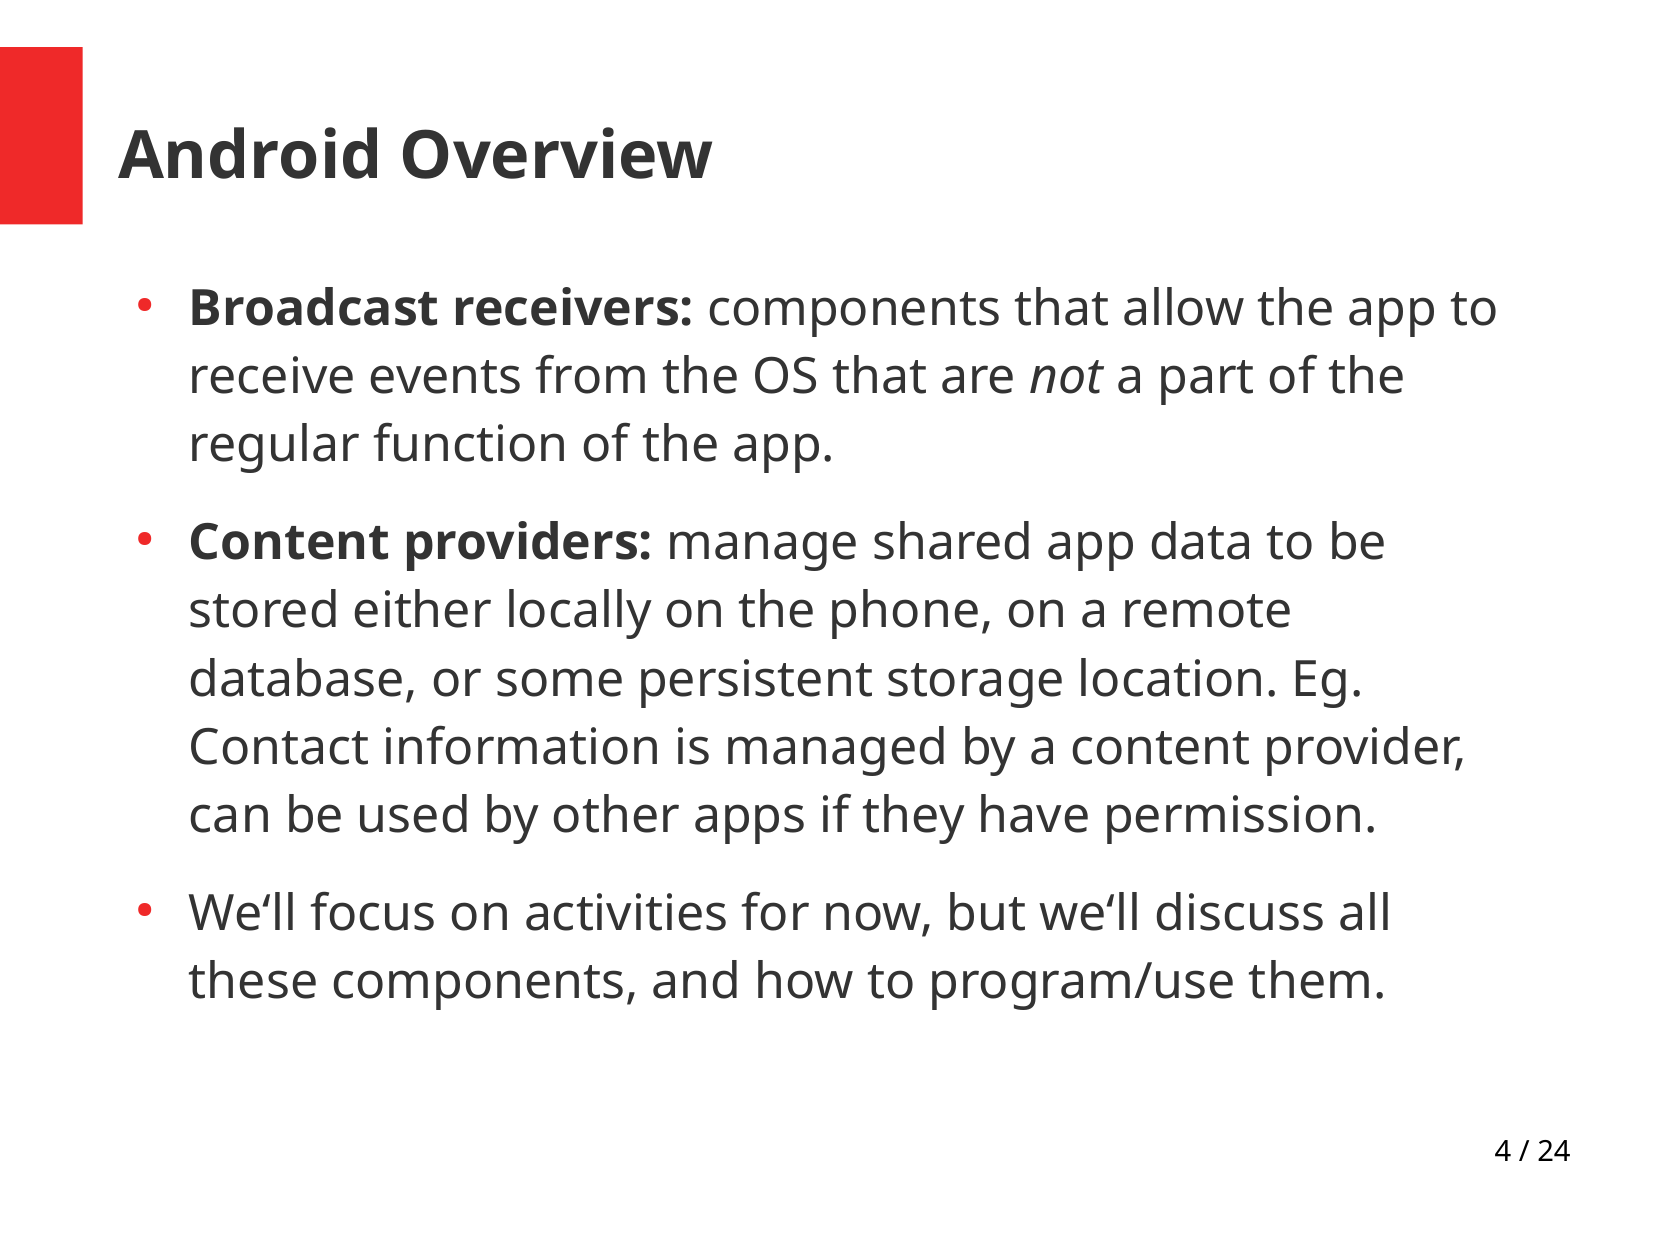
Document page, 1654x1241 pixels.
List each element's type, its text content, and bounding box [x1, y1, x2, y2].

title Android Overview [118, 49, 1571, 257]
list Broadcast receivers: components that allow the app to receive events from the OS that are not a part of the regular function of the app. Content providers: manage shared app data to be stored either locally on the phone, on a remote database, or some persistent storage location. Eg. Contact information is managed by a content provider, can be used by other apps if they have permission. We‘ll focus on activities for now, but we‘ll discuss all these components, and how to program/use them. [118, 271, 1536, 991]
